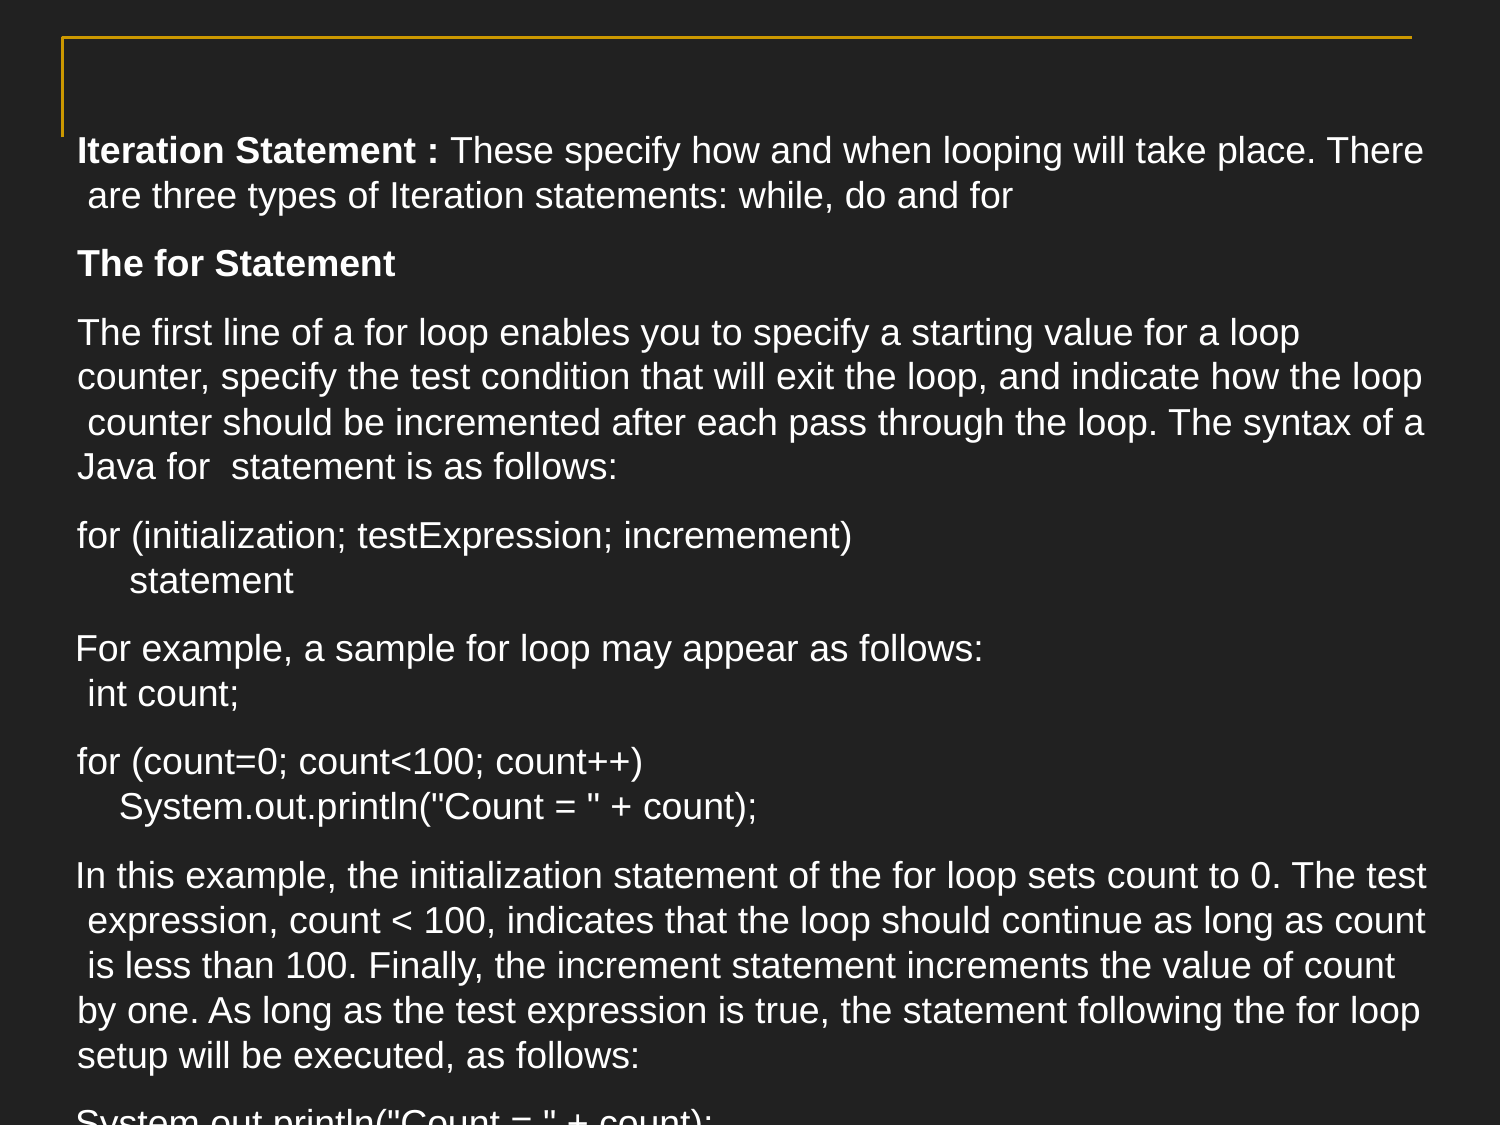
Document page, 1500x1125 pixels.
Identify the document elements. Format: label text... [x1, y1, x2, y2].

text_box Iteration Statement : These specify how and when looping will take place. There are three types of Iteration statements: while, do and for The for Statement The first line of a for loop enables you to specify a starting value for a loop counter, specify the test condition that will exit the loop, and indicate how the loop counter should be incremented after each pass through the loop. The syntax of a Java for statement is as follows: for (initialization; testExpression; incremement) statement For example, a sample for loop may appear as follows: int count; for (count=0; count<100; count++) System.out.println("Count = " + count); In this example, the initialization statement of the for loop sets count to 0. The test expression, count < 100, indicates that the loop should continue as long as count is less than 100. Finally, the increment statement increments the value of count by one. As long as the test expression is true, the statement following the for loop setup will be executed, as follows: System.out.println("Count = " + count); [74, 123, 1433, 1125]
